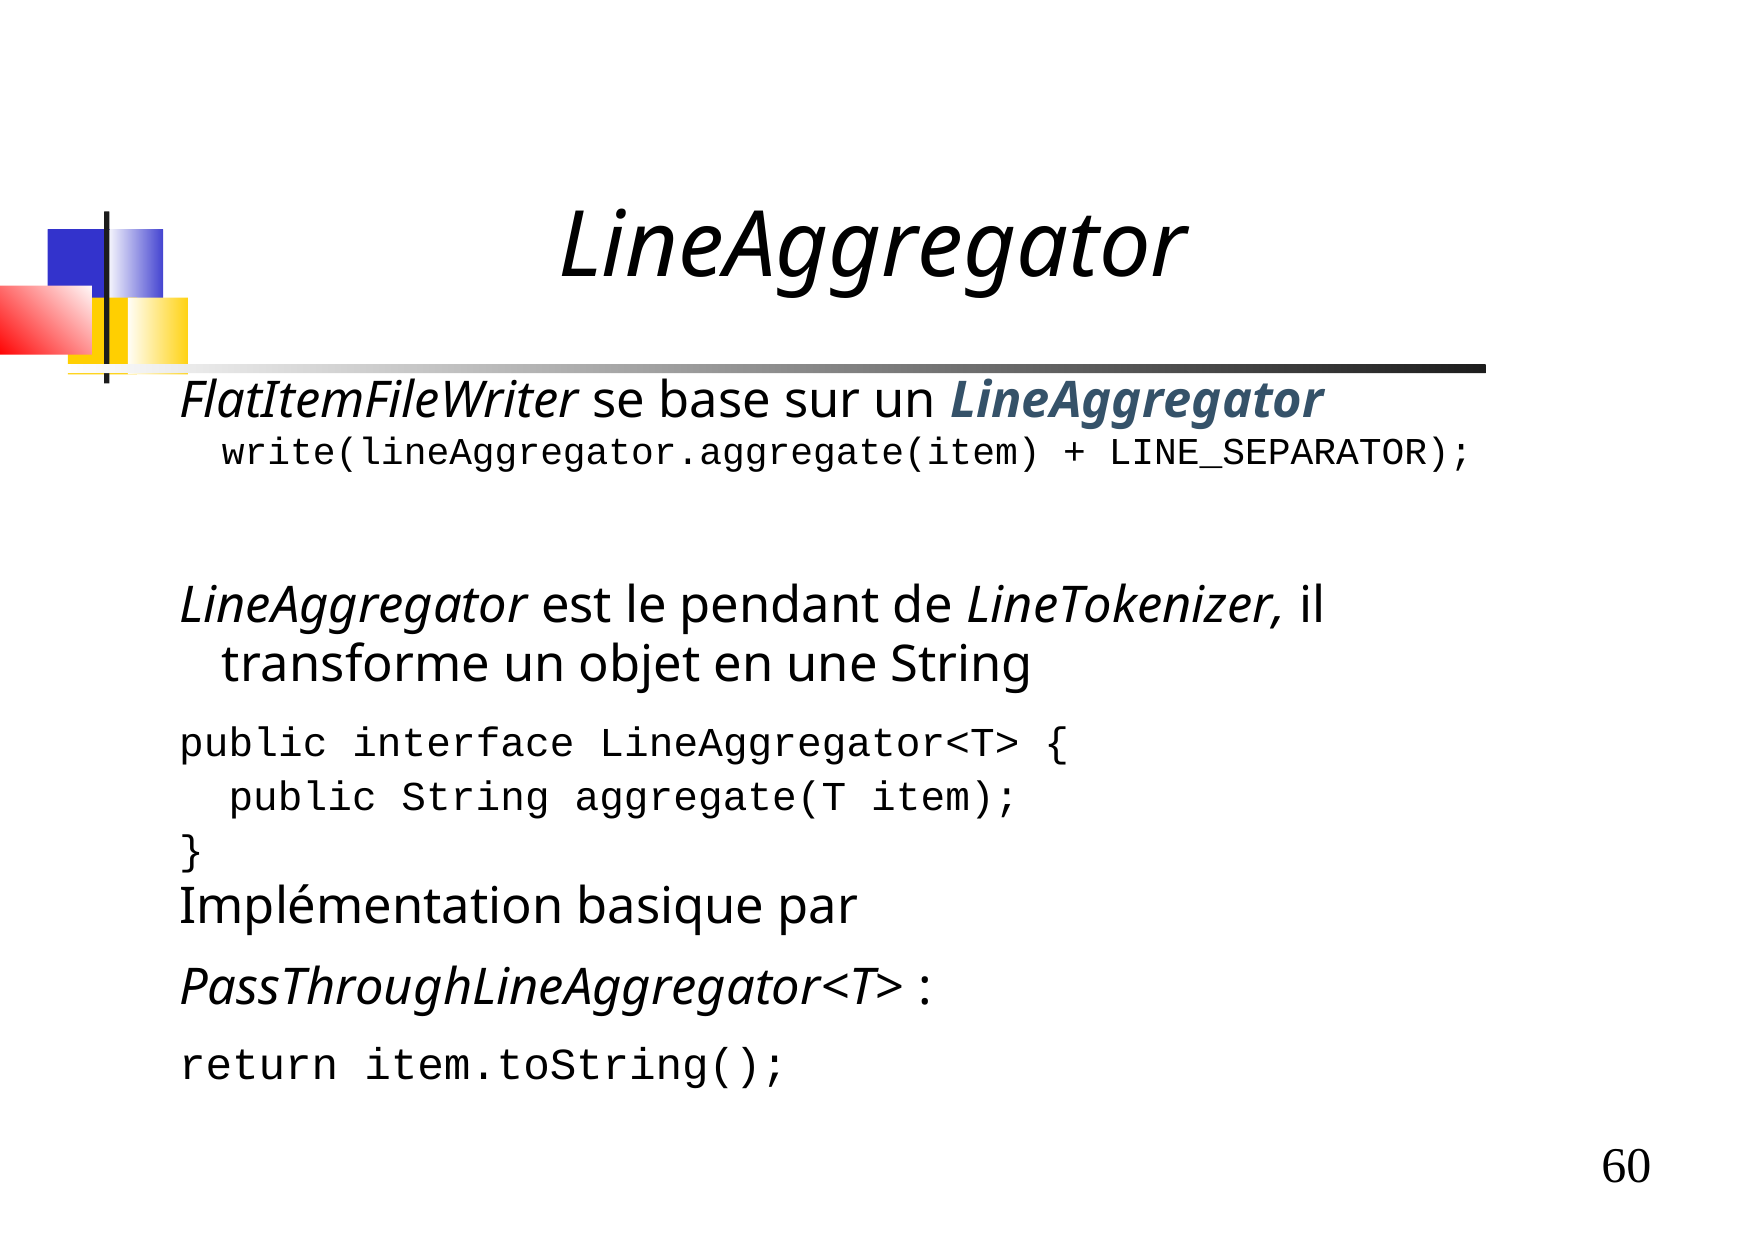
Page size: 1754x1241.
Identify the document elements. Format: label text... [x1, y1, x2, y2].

list FlatItemFileWriter se base sur un LineAggregator write(lineAggregator.aggregate(item) + LINE_SEPARATOR); LineAggregator est le pendant de LineTokenizer, il transforme un objet en une String public interface LineAggregator<T> { public String aggregate(T item); } Implémentation basique par PassThroughLineAggregator<T> : return item.toString(); [179, 371, 1567, 1091]
title LineAggregator [179, 139, 1567, 351]
